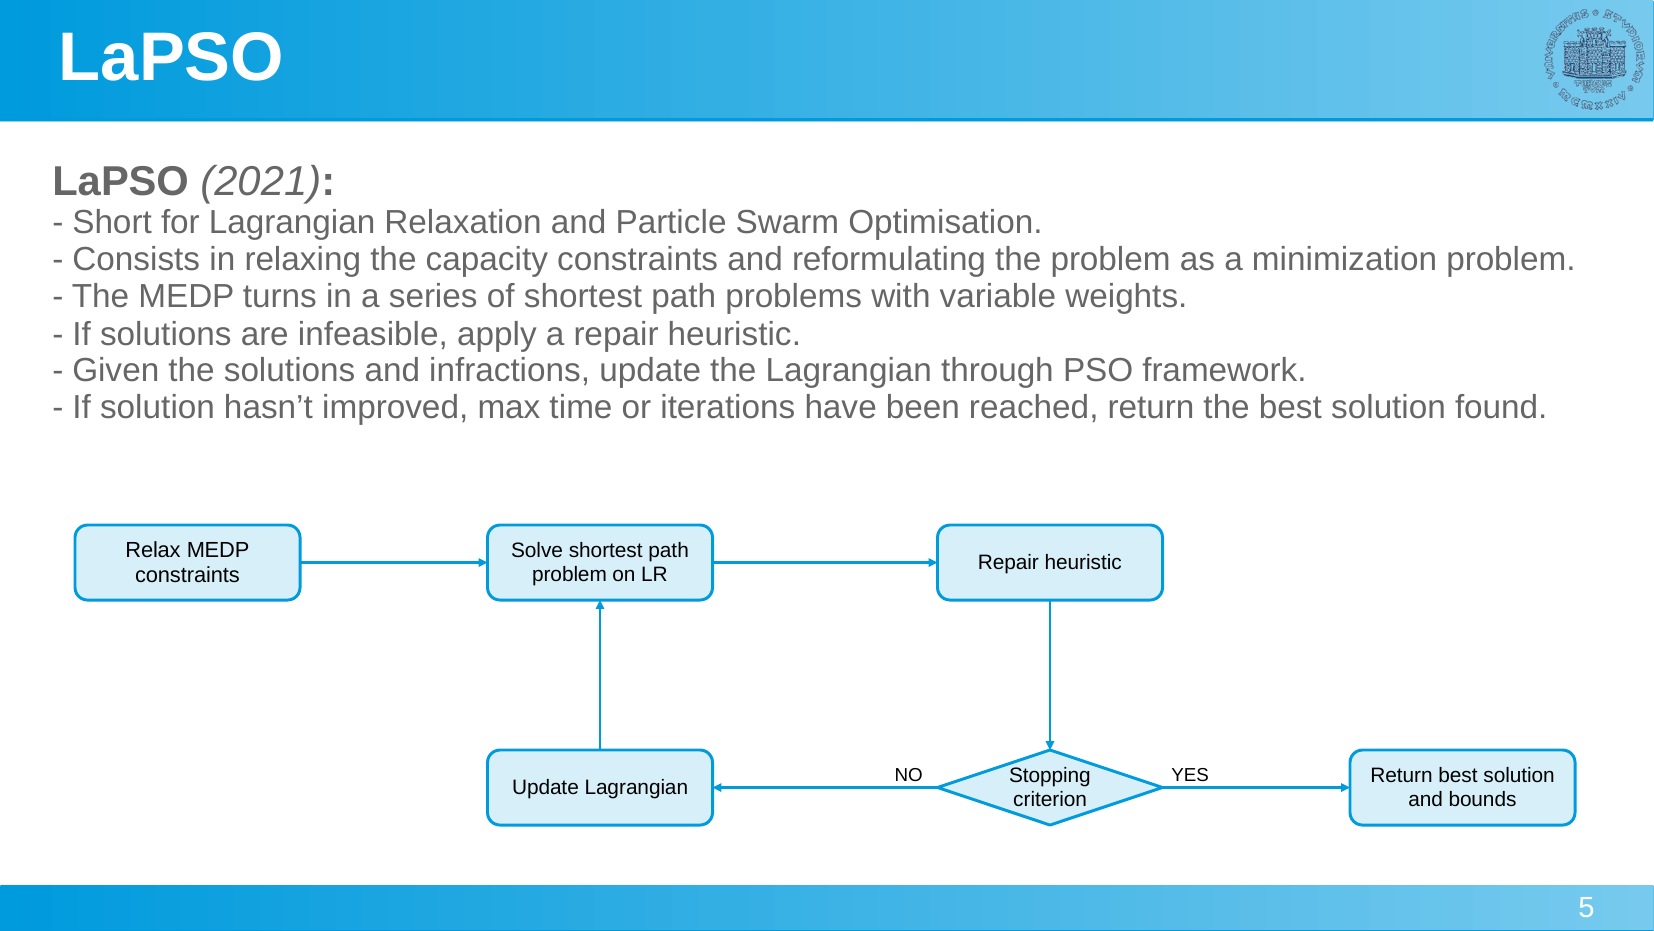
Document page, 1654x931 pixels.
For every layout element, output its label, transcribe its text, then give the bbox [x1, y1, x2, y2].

text_box Relax MEDP constraints [75, 525, 301, 601]
title LaPSO [59, 17, 1595, 97]
text_box Update Lagrangian [487, 750, 713, 826]
picture [1537, 0, 1654, 117]
text_box Repair heuristic [937, 525, 1163, 601]
text_box Solve shortest path problem on LR [487, 525, 713, 601]
text_box Stopping criterion [938, 750, 1156, 826]
text_box Return best solution and bounds [1350, 750, 1576, 826]
text_box YES [1156, 757, 1224, 794]
text_box NO [879, 757, 938, 794]
text_box LaPSO (2021): - Short for Lagrangian Relaxation and Particle Swarm Optimisation. - Consists in relaxing the capacity constraints and reformulating the problem as a minimization problem. - The MEDP turns in a series of shortest path problems with variable weights. - If solutions are infeasible, apply a repair heuristic. - Given the solutions and infractions, update the Lagrangian through PSO framework. - If solution hasn’t improved, max time or iterations have been reached, return the best solution found. [37, 150, 1594, 434]
